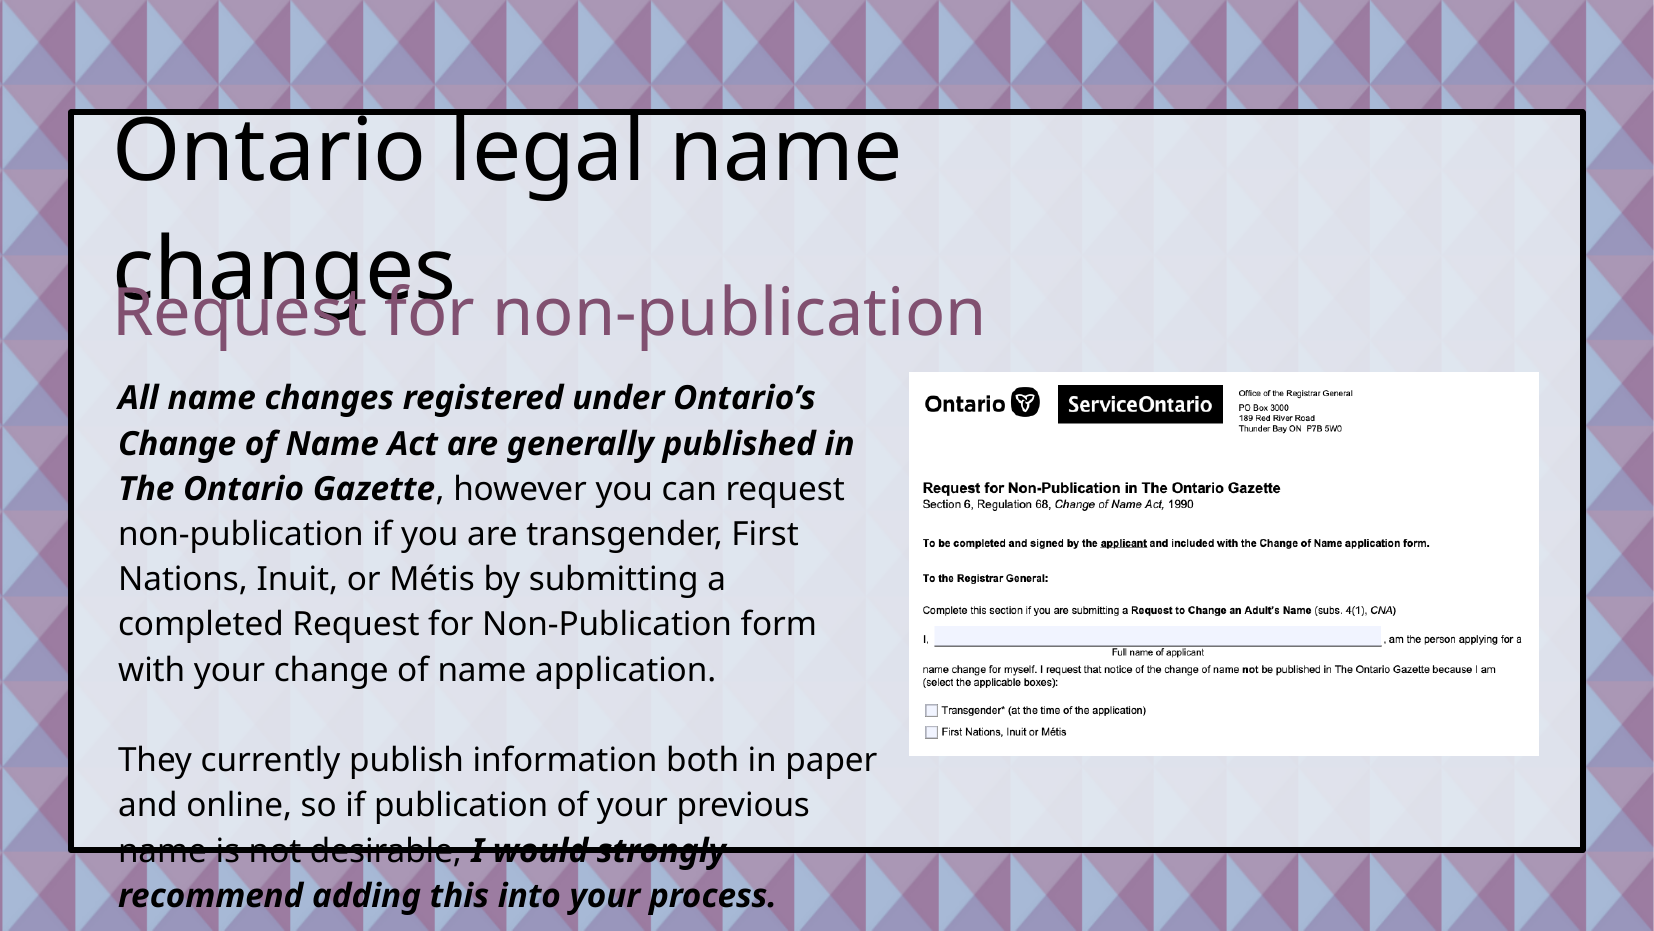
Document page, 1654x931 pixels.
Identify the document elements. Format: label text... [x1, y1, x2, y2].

text_box [193, 846, 202, 851]
text_box [314, 846, 324, 851]
text_box All name changes registered under Ontario’s Change of Name Act are generally published in The Ontario Gazette, however you can request non-publication if you are transgender, First Nations, Inuit, or Métis by submitting a completed Request for Non-Publication form with your change of name application. They currently publish information both in paper and online, so if publication of your previous name is not desirable, I would strongly recommend adding this into your process. [118, 374, 886, 790]
text_box [124, 846, 133, 851]
title Request for non-publication [112, 263, 1093, 355]
title Ontario legal name changes [112, 153, 1223, 259]
text_box [411, 846, 420, 851]
text_box [70, 112, 1583, 851]
picture [0, 0, 1654, 931]
text_box [335, 846, 344, 851]
text_box [174, 846, 183, 851]
text_box [274, 846, 284, 851]
text_box [254, 846, 263, 851]
text_box [163, 846, 171, 851]
text_box [439, 846, 448, 851]
